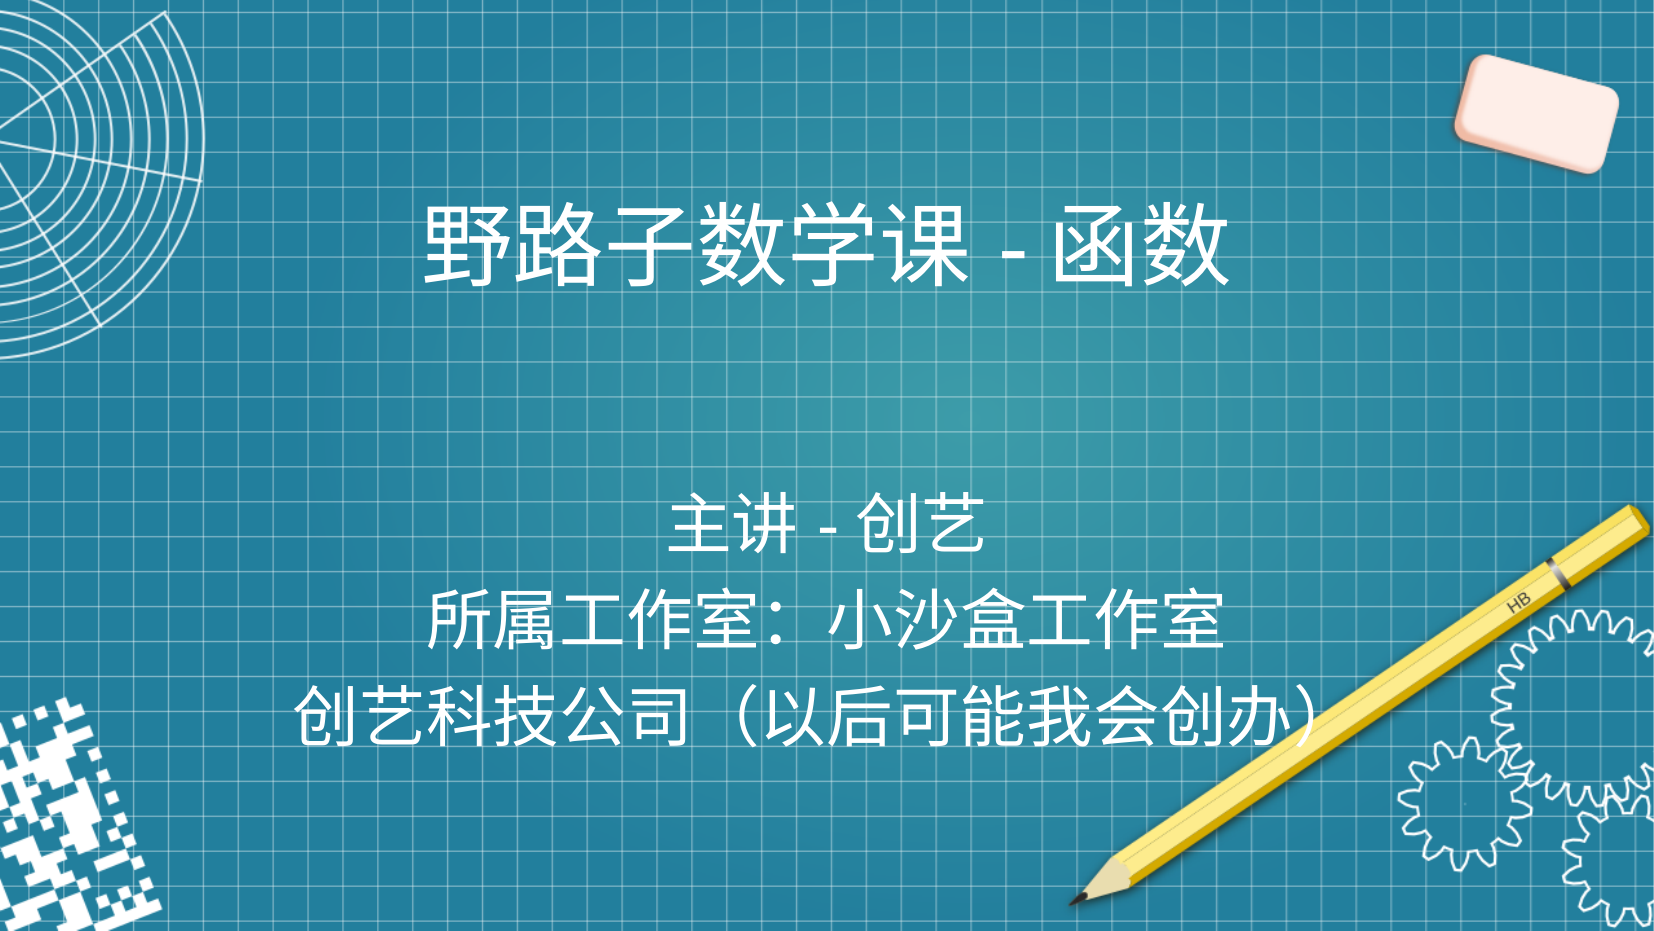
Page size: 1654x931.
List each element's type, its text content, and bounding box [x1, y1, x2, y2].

picture [0, 0, 1654, 931]
title 野路子数学课-函数 [82, 132, 1571, 346]
subtitle 主讲-创艺 所属工作室：小沙盒工作室 创艺科技公司（以后可能我会创办） [82, 389, 1571, 842]
